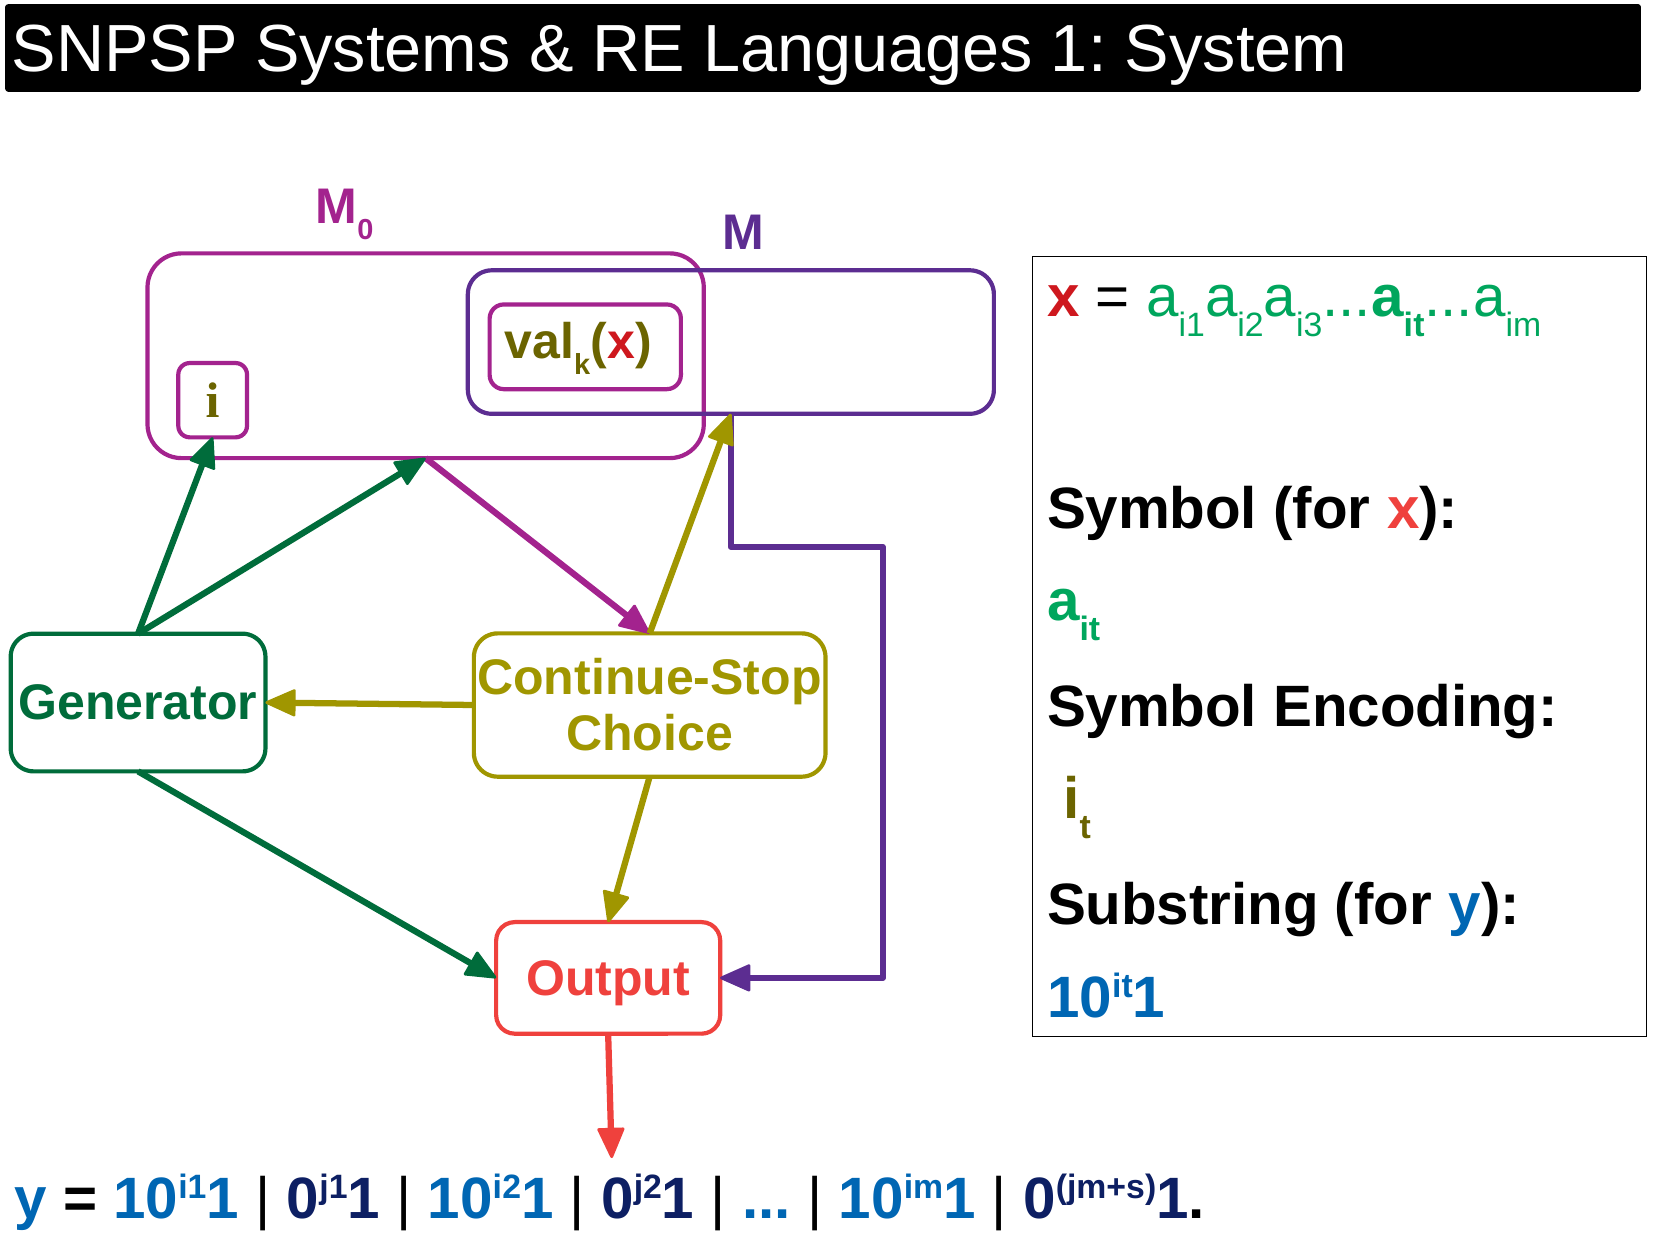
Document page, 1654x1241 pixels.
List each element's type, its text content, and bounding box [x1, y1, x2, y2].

text_box Generator [10, 633, 266, 772]
text_box Output [496, 922, 721, 1034]
text_box i [178, 363, 248, 438]
title SNPSP Systems & RE Languages 1: System [8, 7, 1638, 89]
text_box x = ai1ai2ai3...ait...aim Symbol (for x): ait Symbol Encoding: it Substring (for y): 10it1 [1032, 256, 1647, 1037]
text_box M [707, 197, 787, 277]
text_box y = 10i11 | 0j11 | 10i21 | 0j21 | ... | 10im1 | 0(jm+s)1. [0, 1158, 1224, 1238]
text_box valk(x) [489, 304, 681, 390]
text_box Continue-Stop Choice [473, 633, 826, 777]
text_box M0 [300, 170, 444, 351]
